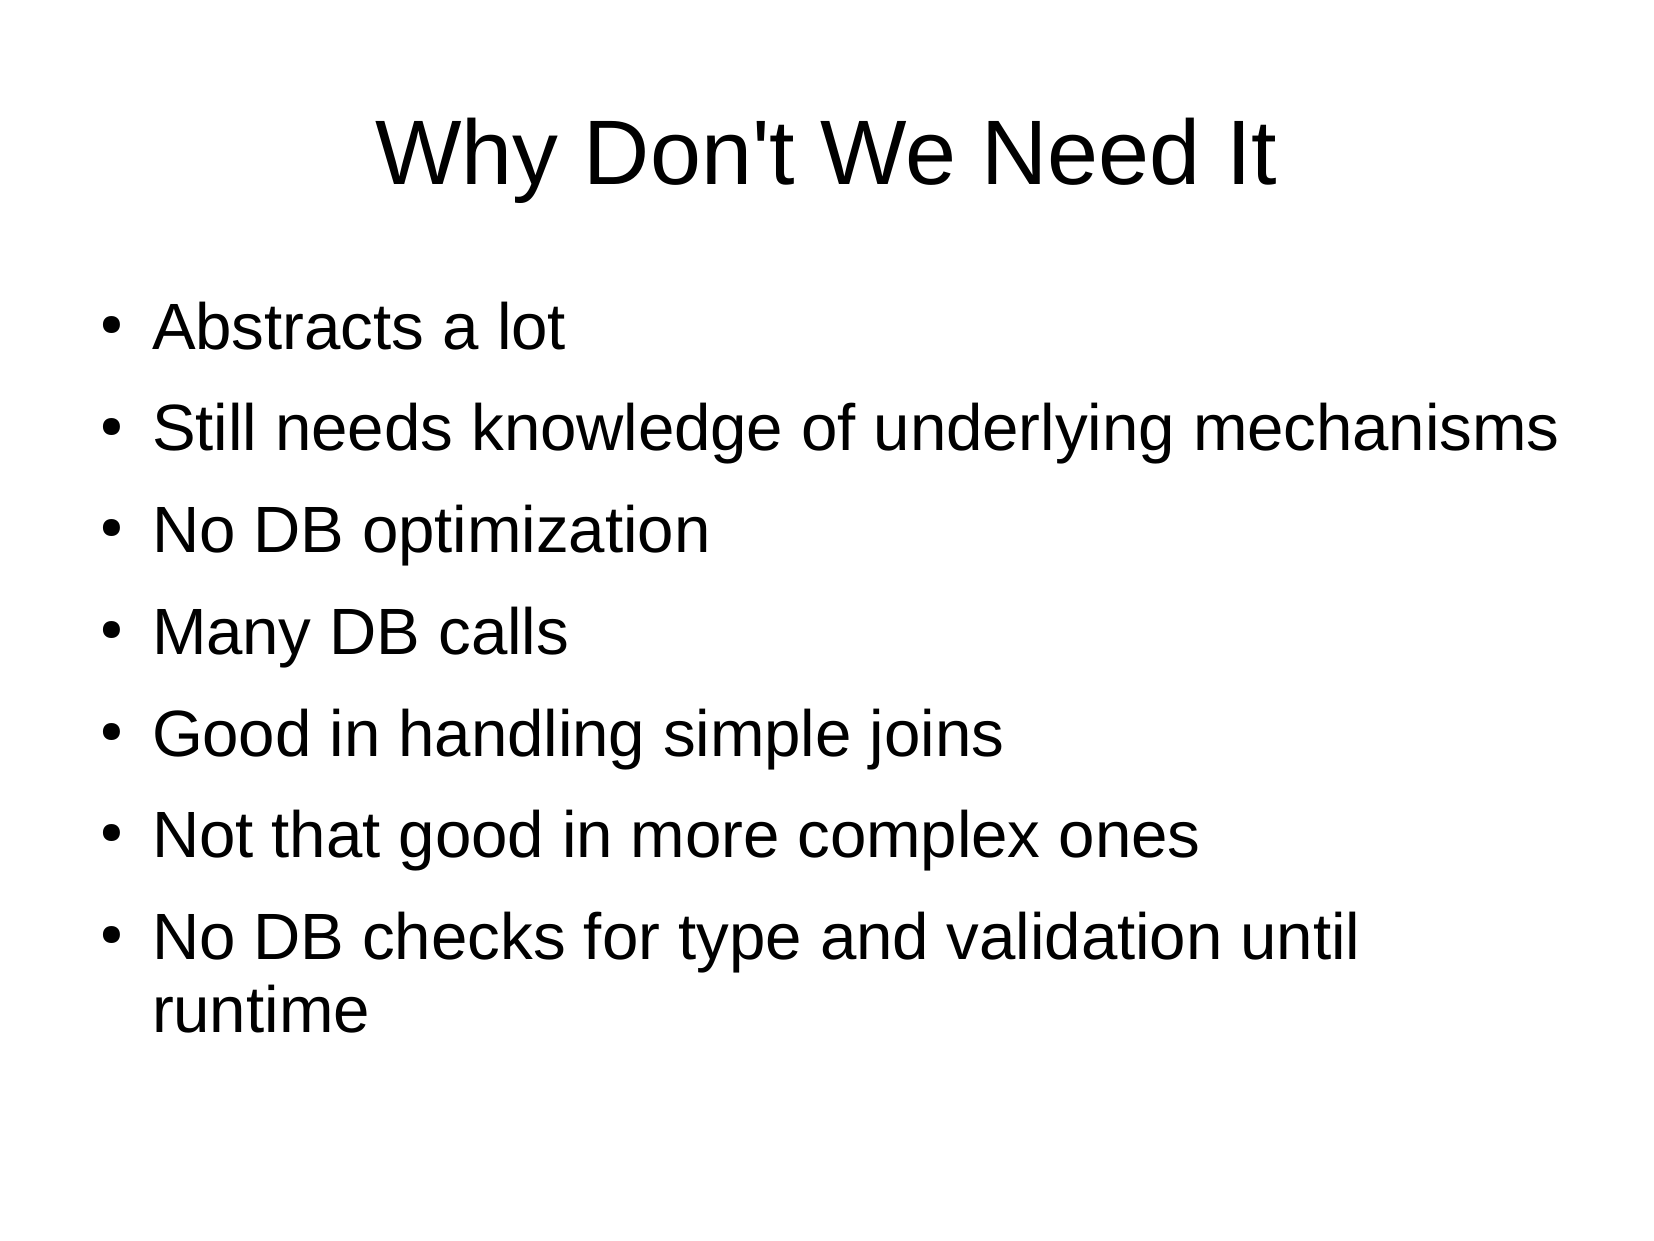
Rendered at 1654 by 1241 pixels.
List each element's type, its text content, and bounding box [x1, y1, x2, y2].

list Abstracts a lot Still needs knowledge of underlying mechanisms No DB optimization Many DB calls Good in handling simple joins Not that good in more complex ones No DB checks for type and validation until runtime [82, 290, 1571, 1109]
title Why Don't We Need It [82, 49, 1571, 257]
